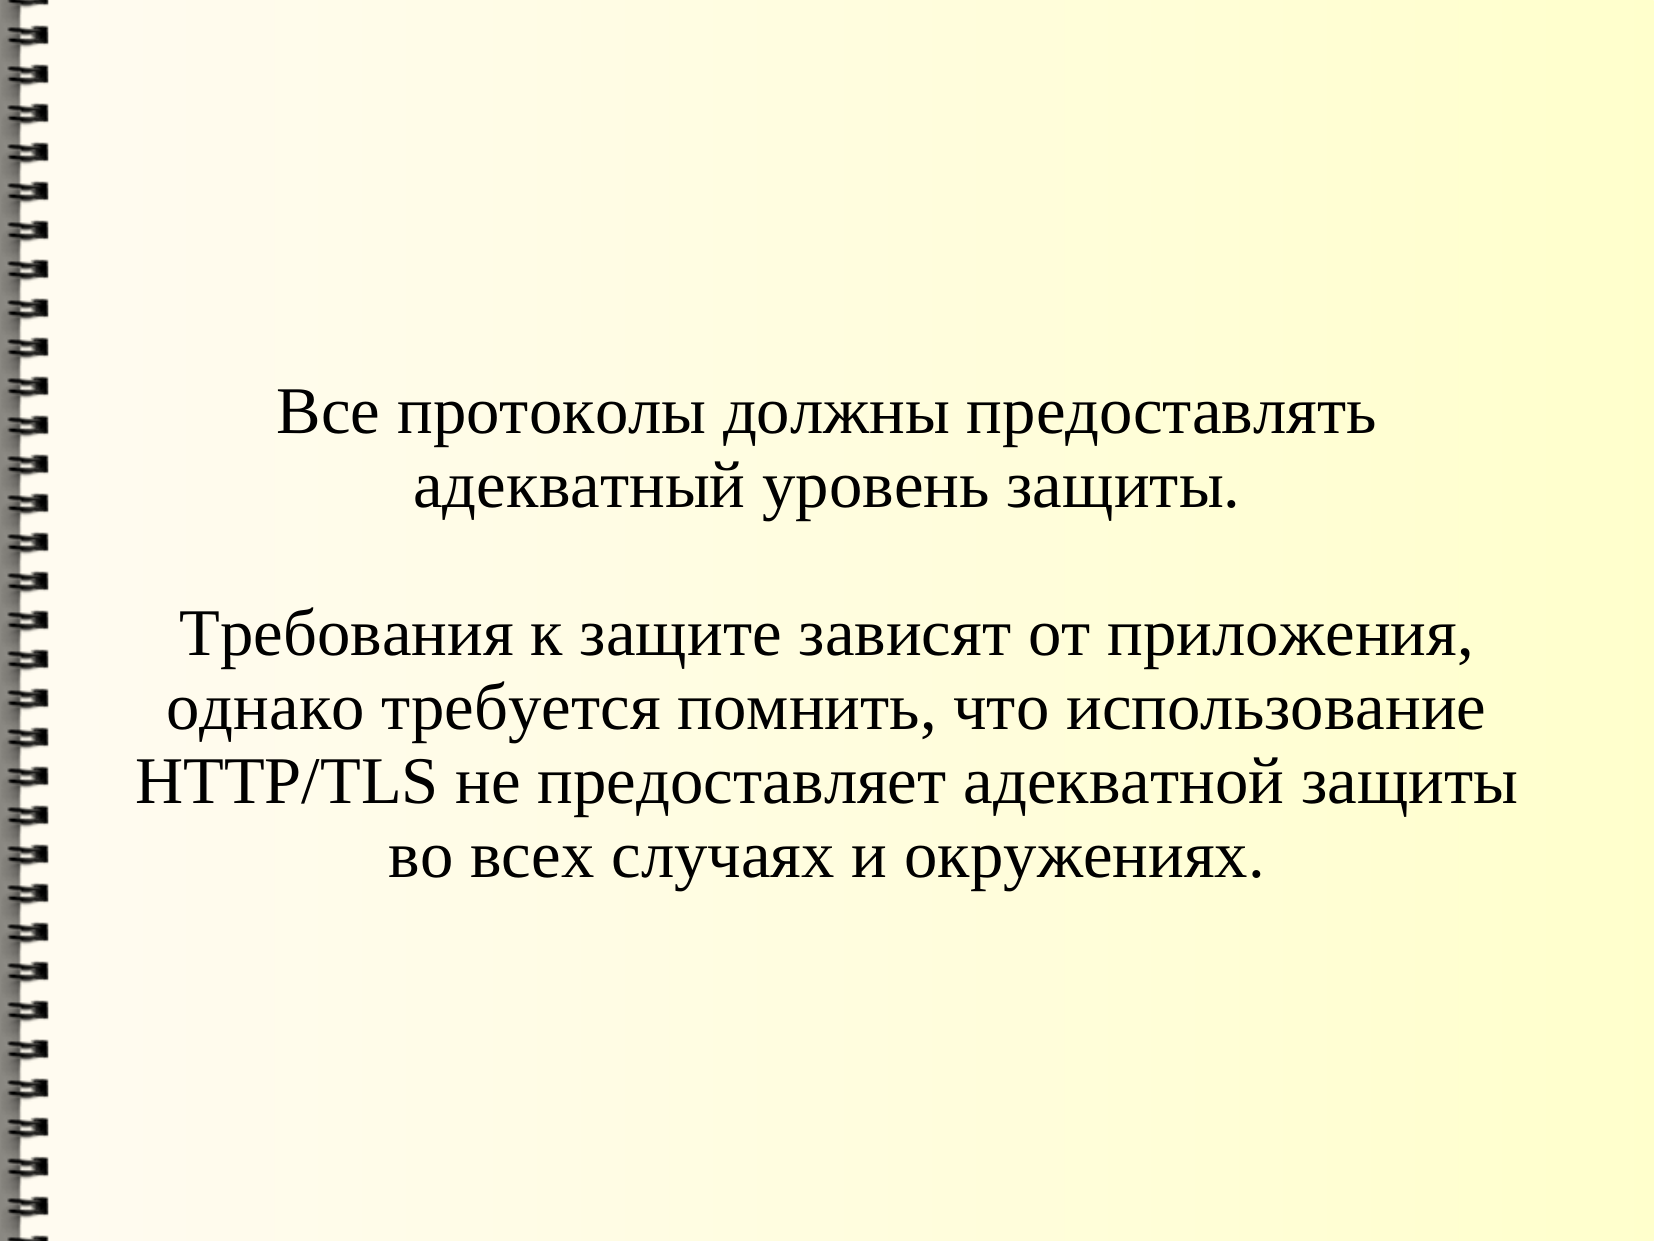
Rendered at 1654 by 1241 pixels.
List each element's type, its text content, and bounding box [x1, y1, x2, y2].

subtitle Все протоколы должны предоставлять адекватный уровень защиты. Требования к защите зависят от приложения, однако требуется помнить, что использование HTTP/TLS не предоставляет адекватной защиты во всех случаях и окружениях. [121, 102, 1534, 1164]
picture [0, 0, 1654, 1241]
